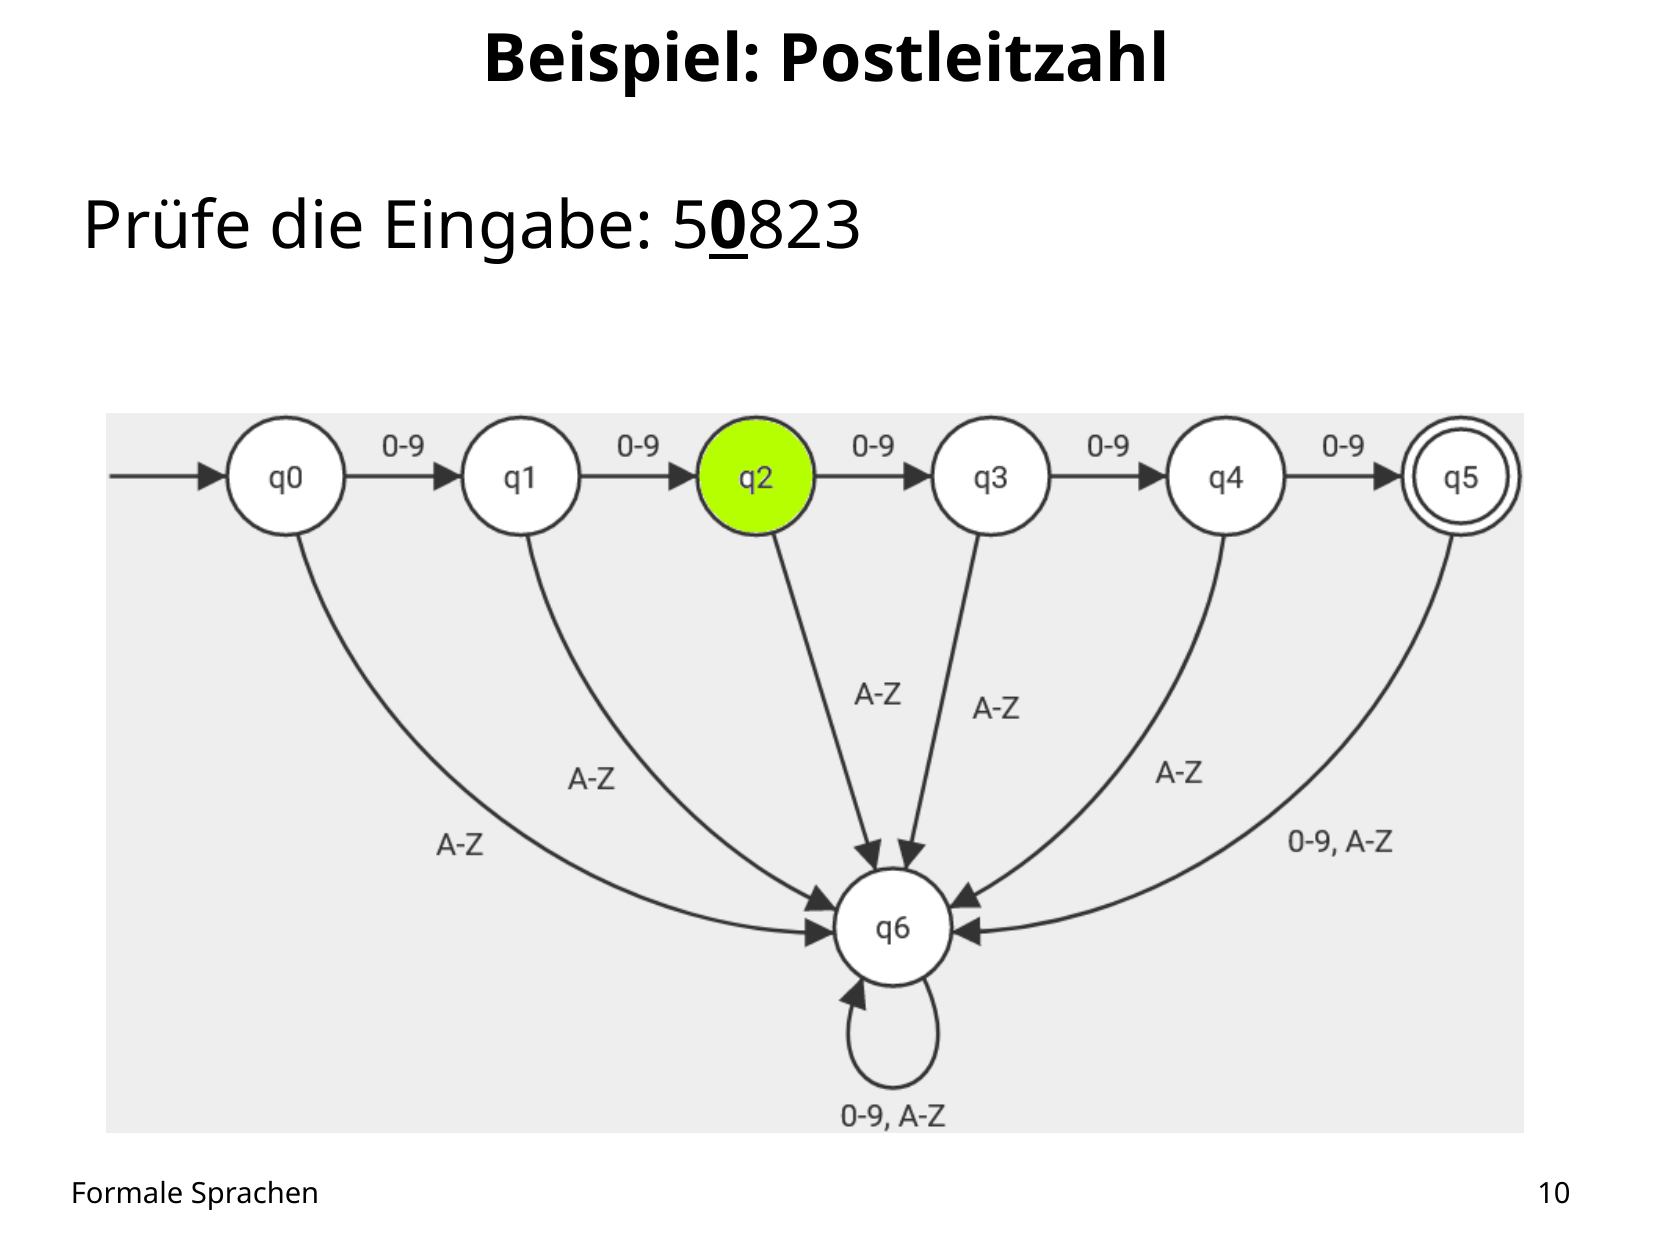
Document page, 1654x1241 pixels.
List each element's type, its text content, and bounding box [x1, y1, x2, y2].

list Prüfe die Eingabe: 50823 [82, 177, 1571, 1123]
picture [106, 413, 1524, 1133]
title Beispiel: Postleitzahl [0, 5, 1654, 107]
